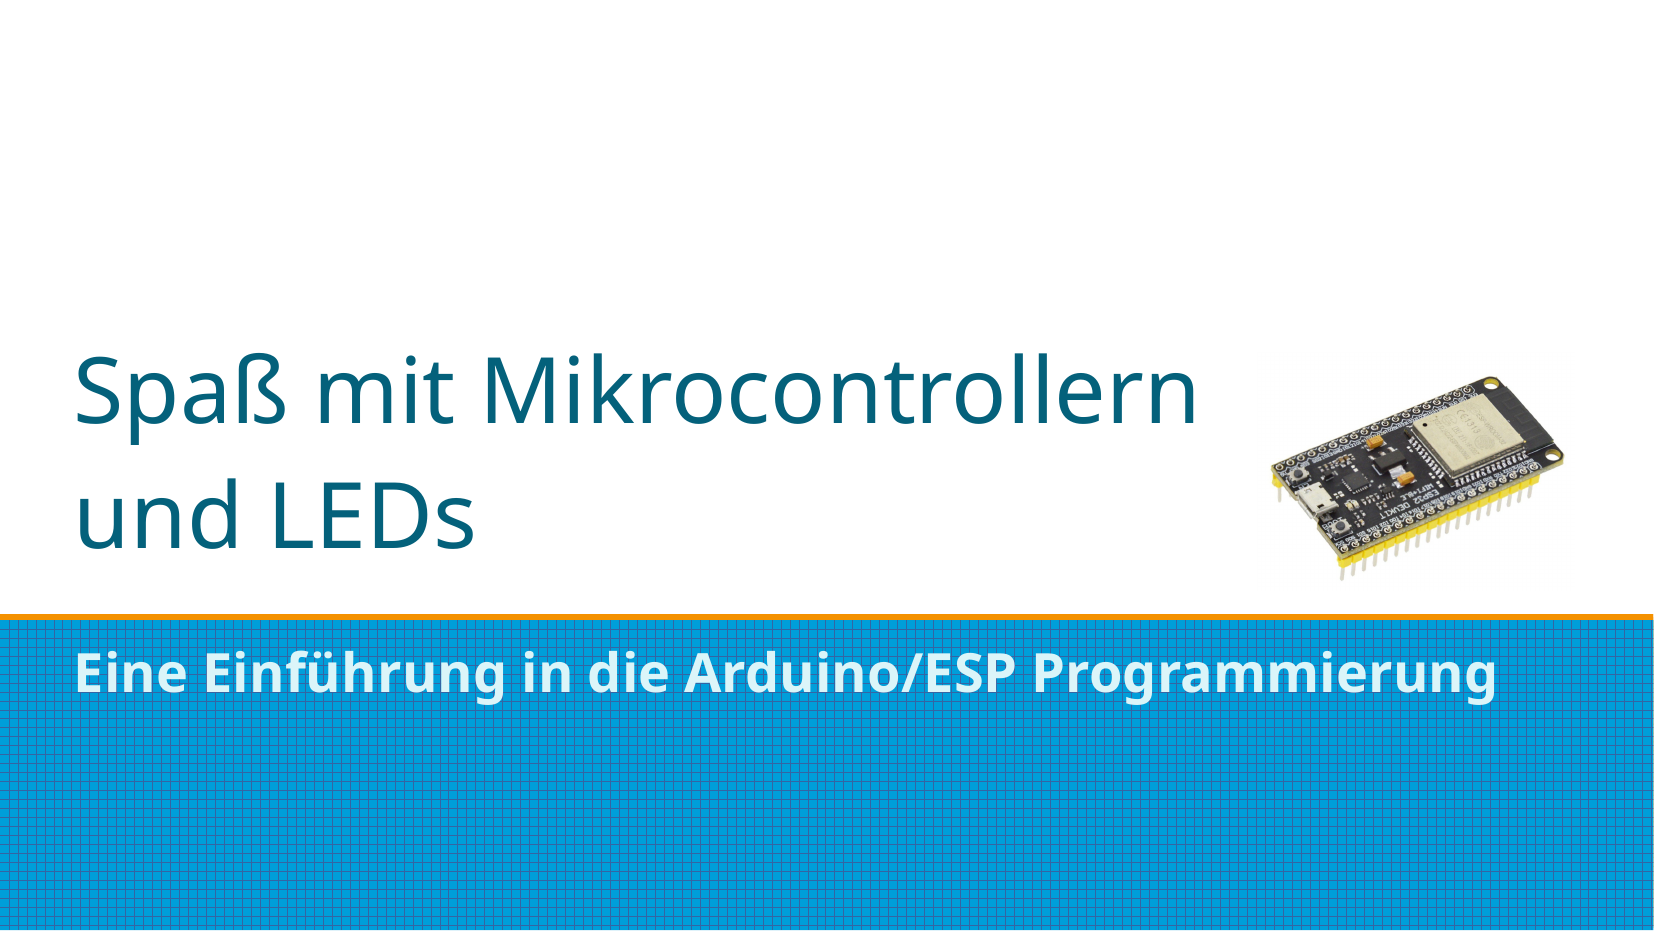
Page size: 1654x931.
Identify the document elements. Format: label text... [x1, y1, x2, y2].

picture [1257, 352, 1575, 591]
subtitle Eine Einführung in die Arduino/ESP Programmierung [73, 634, 1551, 827]
title Spaß mit Mikrocontrollern und LEDs [73, 44, 1551, 576]
